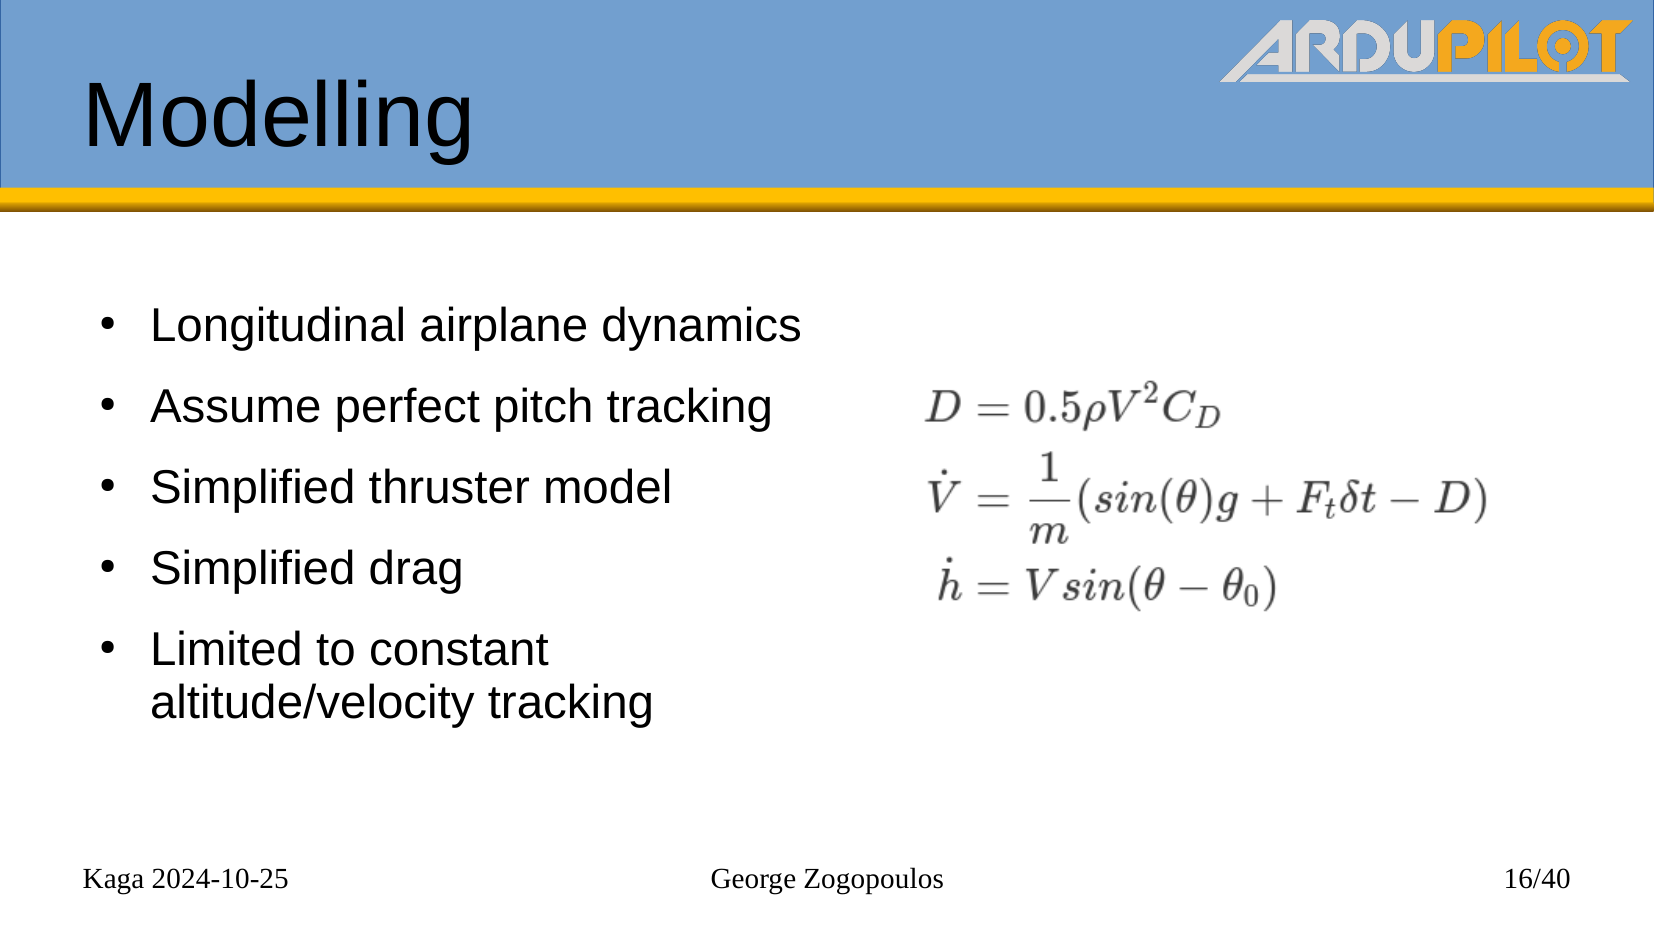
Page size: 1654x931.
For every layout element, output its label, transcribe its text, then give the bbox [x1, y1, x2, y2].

list Longitudinal airplane dynamics Assume perfect pitch tracking Simplified thruster model Simplified drag Limited to constant altitude/velocity tracking [82, 217, 809, 757]
title Modelling [82, 37, 1571, 193]
picture [1219, 20, 1633, 82]
picture [900, 367, 1505, 638]
